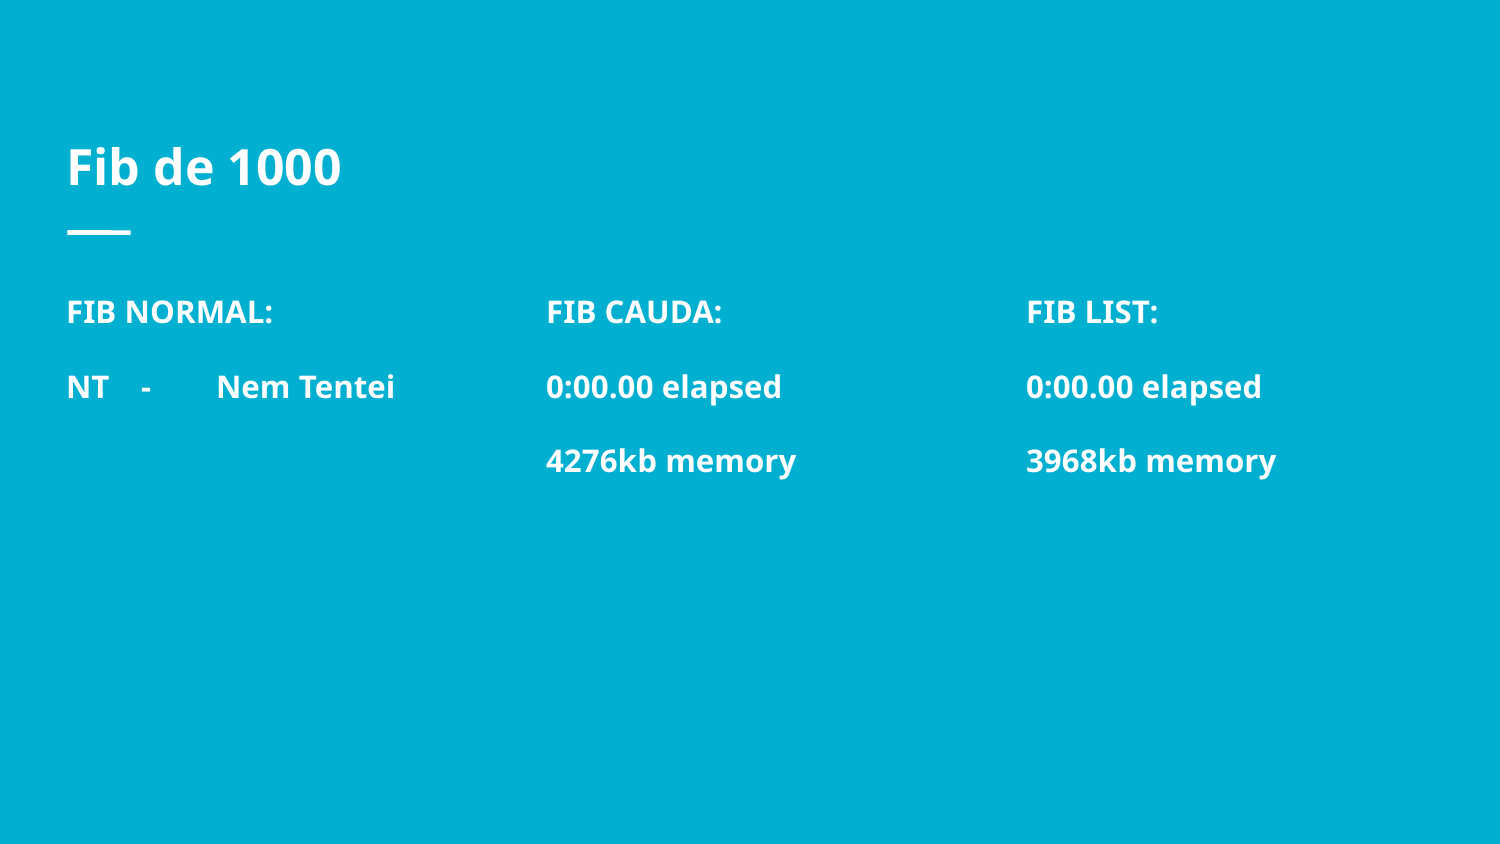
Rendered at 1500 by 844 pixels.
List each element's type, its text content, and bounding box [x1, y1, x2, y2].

list FIB CAUDA: 0:00.00 elapsed 4276kb memory [531, 269, 992, 750]
list FIB NORMAL: NT - Nem Tentei [51, 269, 512, 750]
list FIB LIST: 0:00.00 elapsed 3968kb memory [1011, 269, 1472, 750]
title Fib de 1000 [51, 91, 1472, 216]
